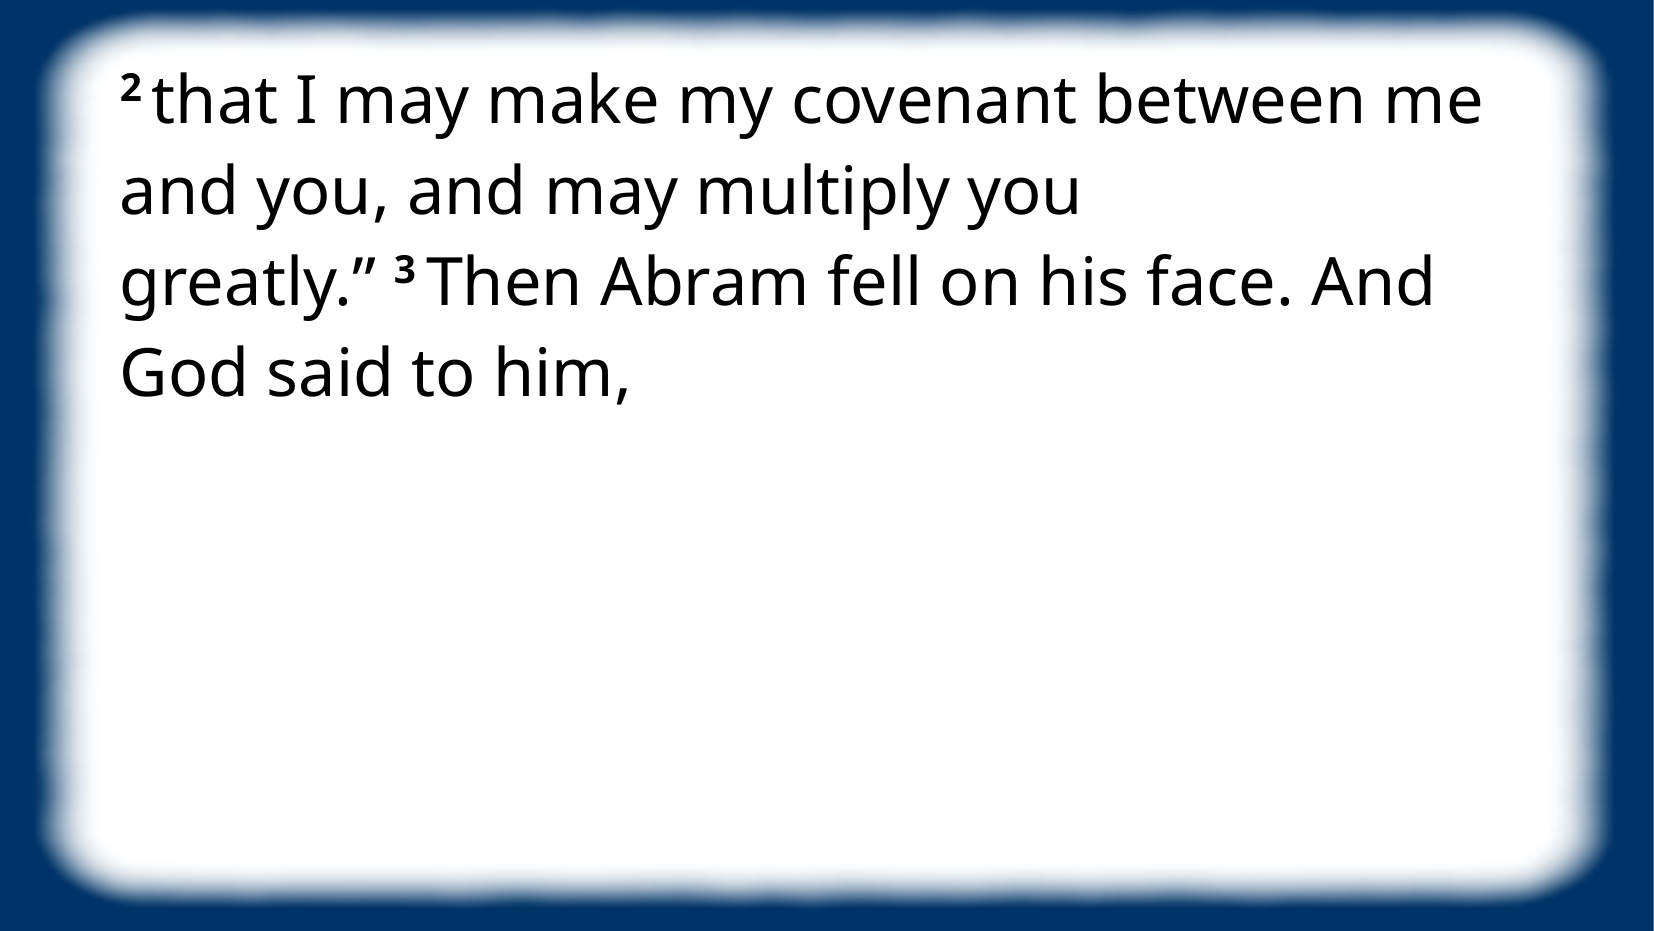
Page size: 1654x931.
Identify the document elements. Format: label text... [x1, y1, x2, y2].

text_box 2 that I may make my covenant between me and you, and may multiply you greatly.” 3 Then Abram fell on his face. And God said to him, [105, 45, 1546, 327]
picture [0, 0, 1654, 931]
